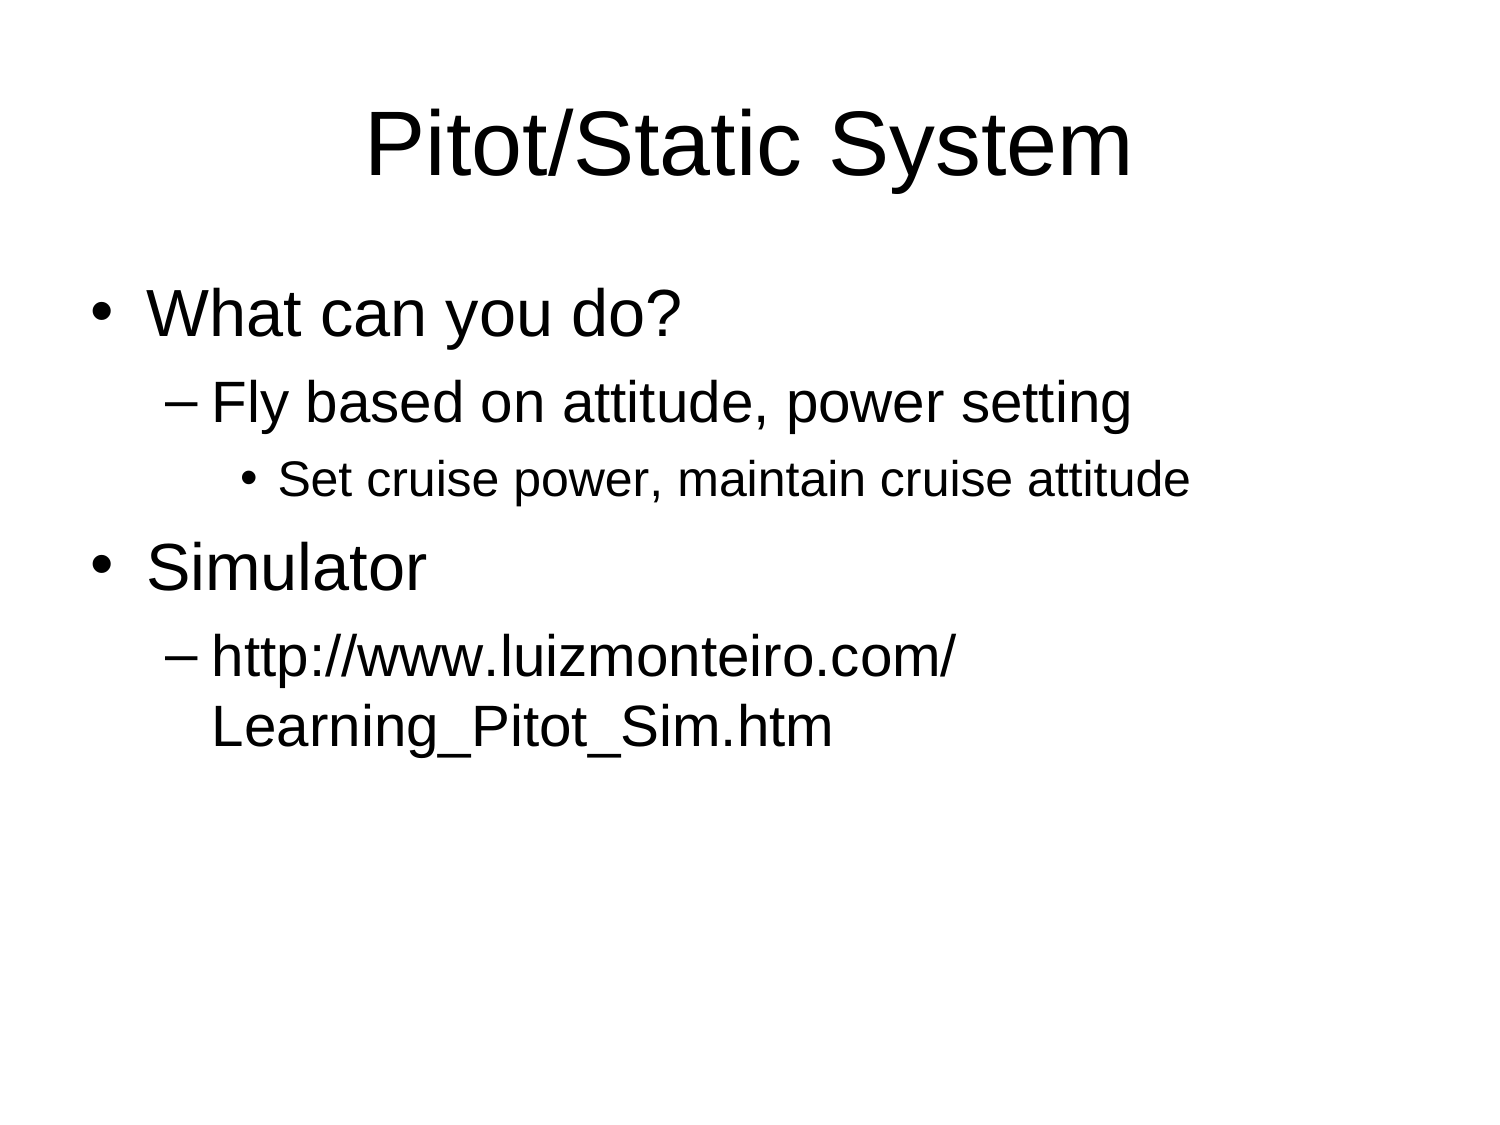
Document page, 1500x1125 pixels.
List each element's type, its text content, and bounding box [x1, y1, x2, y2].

title Pitot/Static System [75, 45, 1426, 233]
list What can you do? Fly based on attitude, power setting Set cruise power, maintain cruise attitude Simulator http://www.luizmonteiro.com/Learning_Pitot_Sim.htm [75, 262, 1426, 1006]
